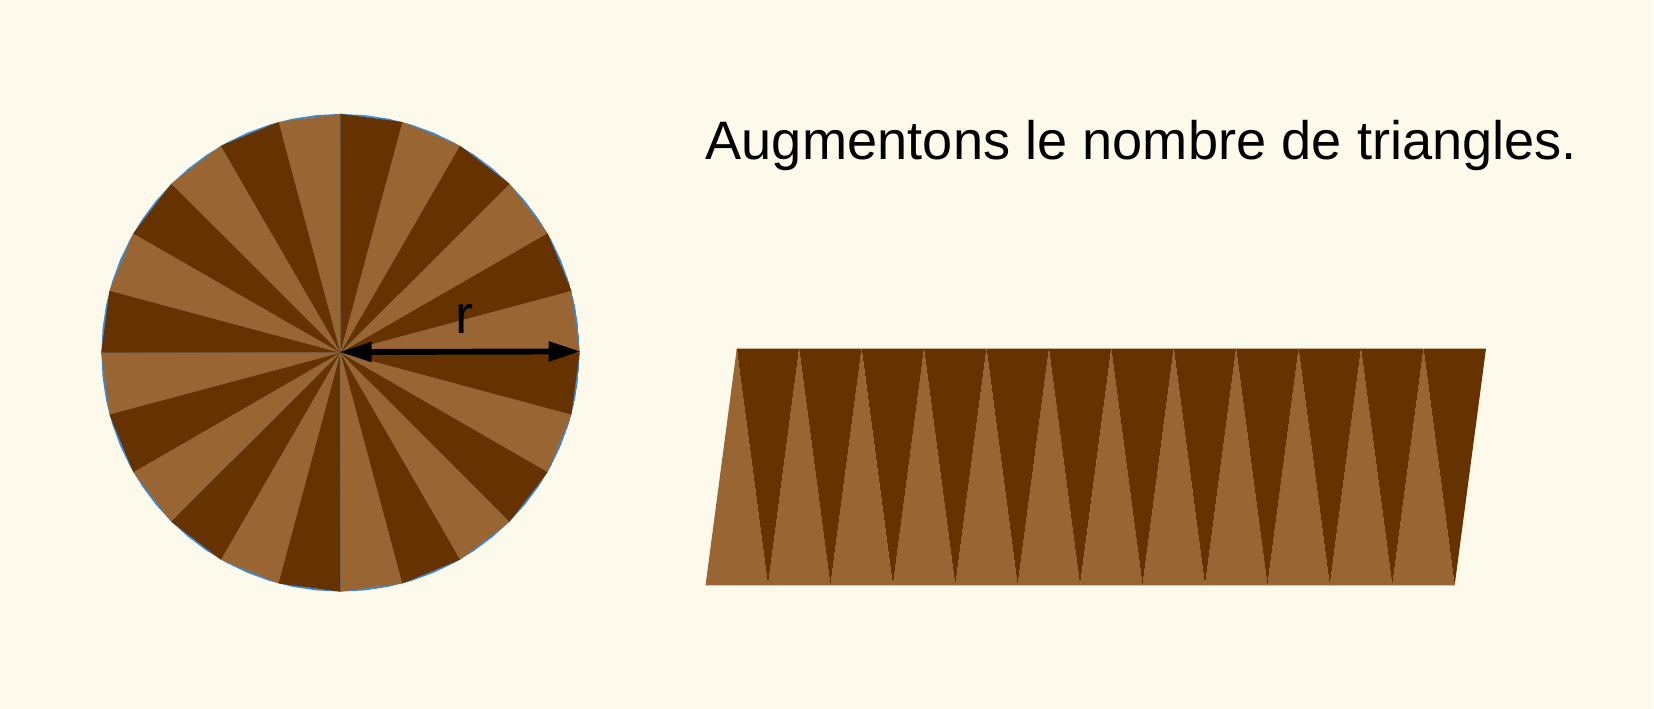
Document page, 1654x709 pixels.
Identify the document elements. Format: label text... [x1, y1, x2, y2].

text_box [101, 113, 580, 592]
text_box [705, 348, 1487, 586]
text_box Augmentons le nombre de triangles. [690, 102, 1595, 221]
text_box r [440, 277, 530, 451]
